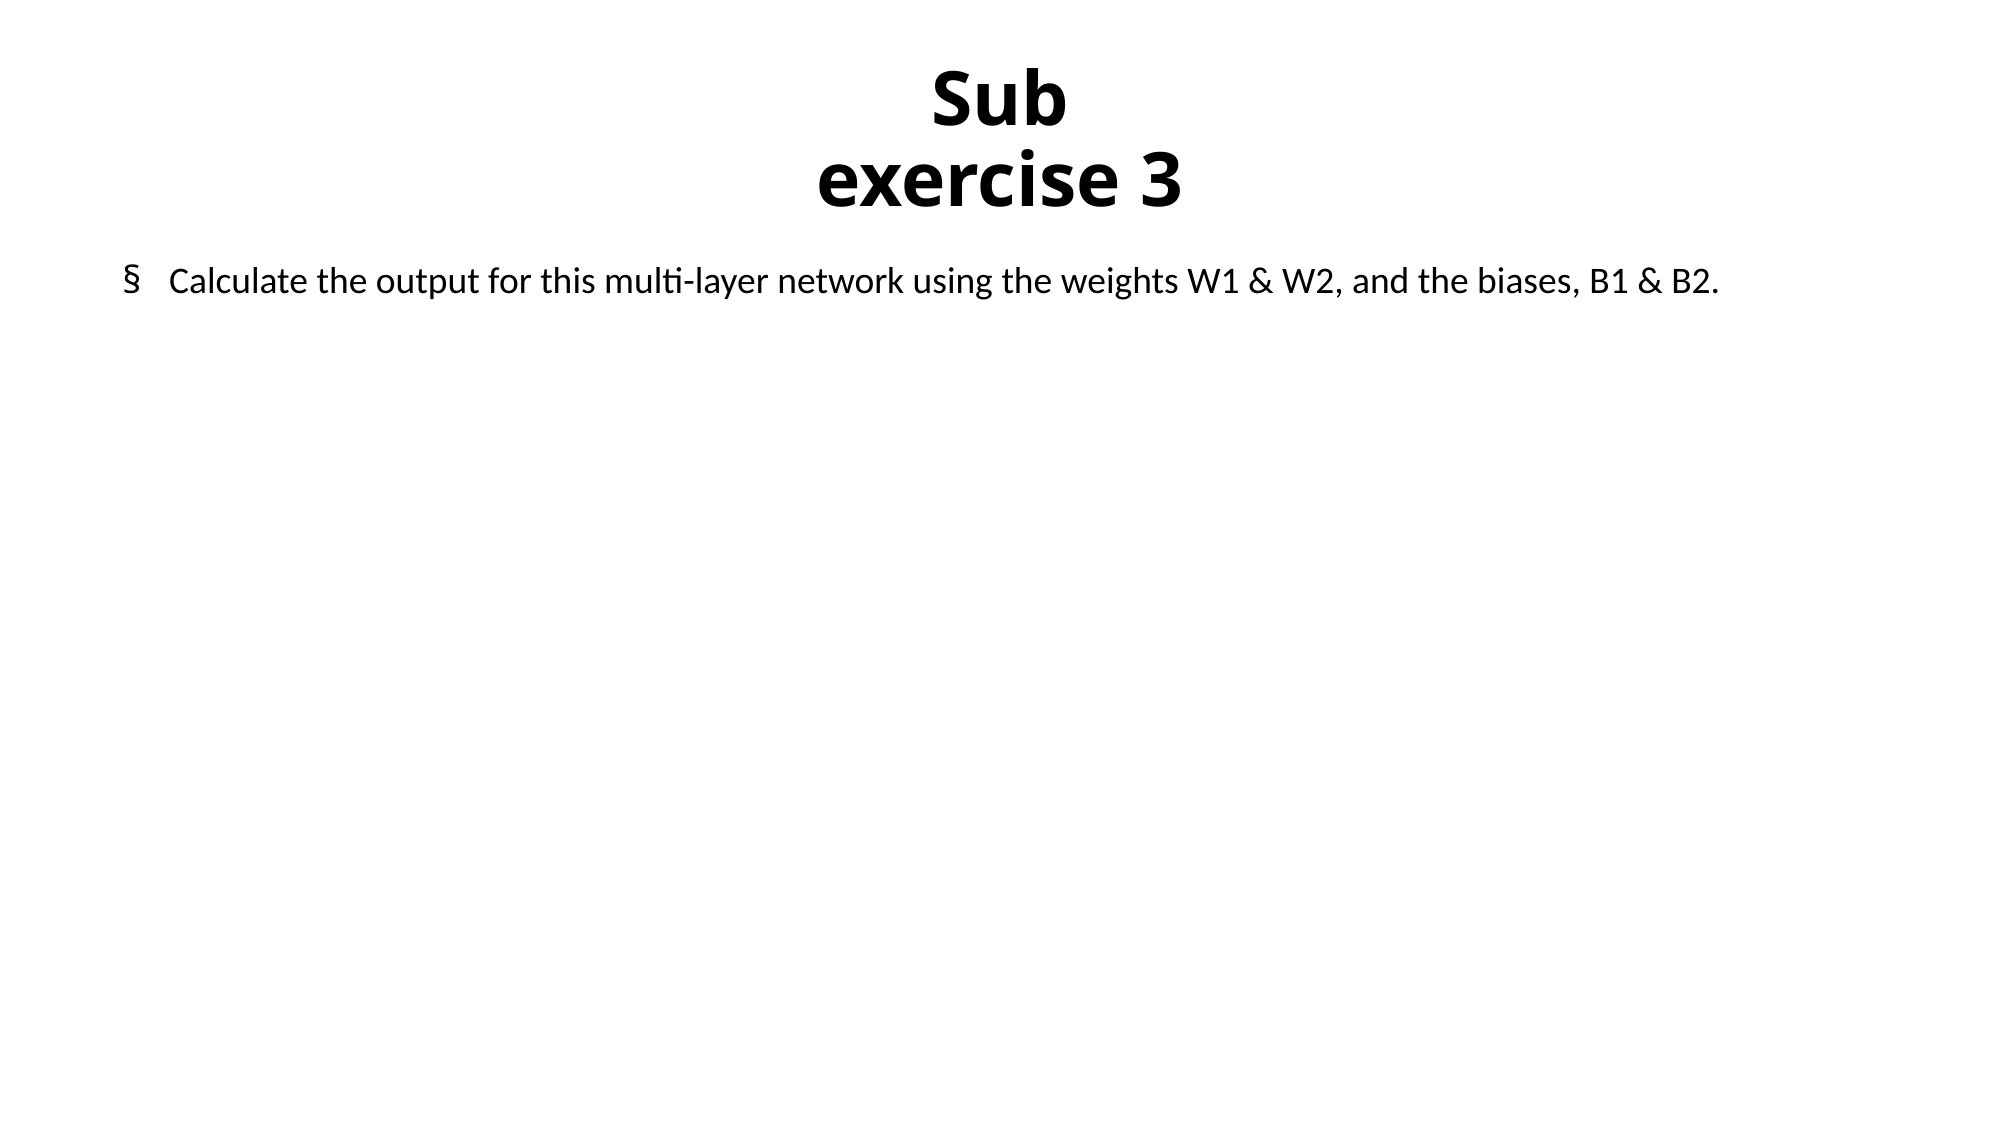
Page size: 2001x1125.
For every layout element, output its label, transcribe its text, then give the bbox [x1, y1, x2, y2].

text_box Calculate the output for this multi-layer network using the weights W1 & W2, and the biases, B1 & B2. [107, 248, 1893, 310]
title Sub exercise 3 [765, 53, 1235, 157]
